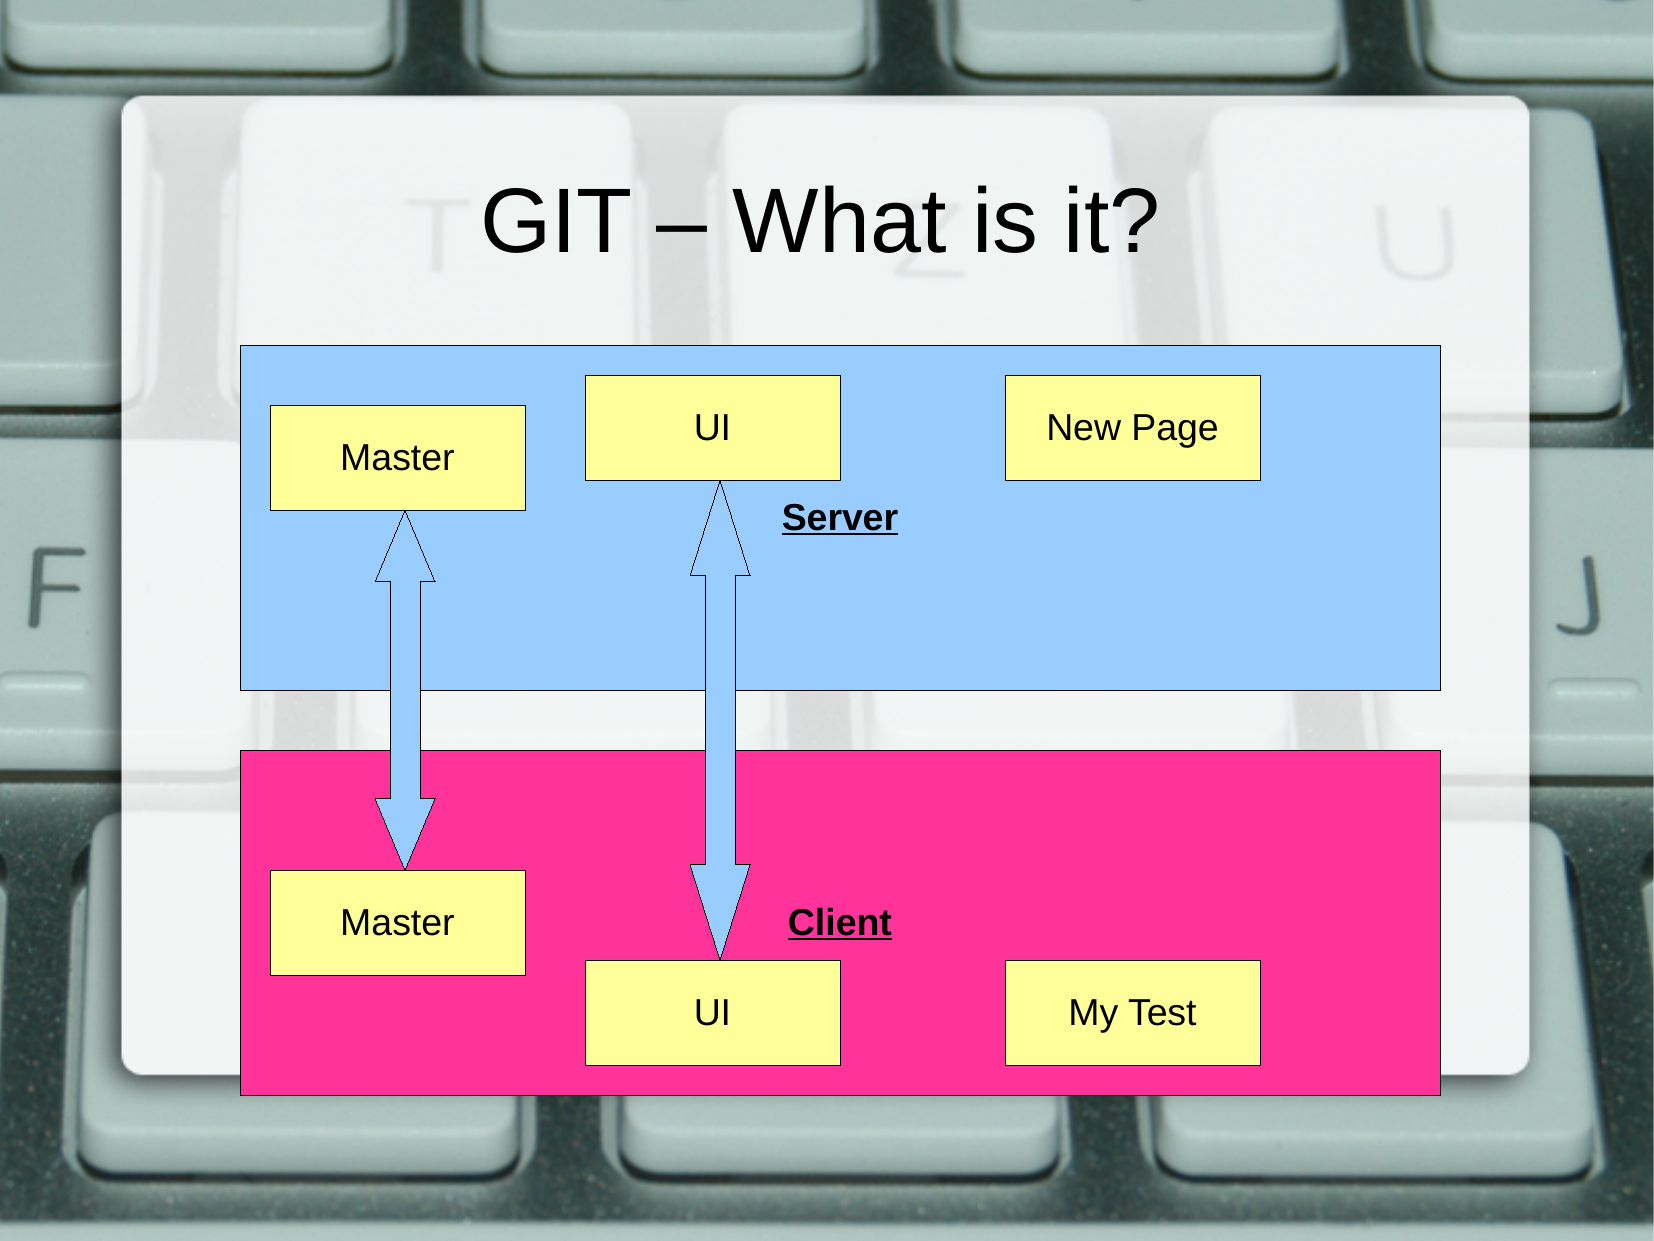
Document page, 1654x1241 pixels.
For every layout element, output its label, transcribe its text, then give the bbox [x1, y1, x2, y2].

text_box UI [585, 375, 841, 481]
text_box Server [240, 345, 1441, 691]
text_box [375, 510, 436, 871]
text_box Master [270, 870, 526, 976]
text_box Client [240, 750, 1441, 1096]
text_box [690, 480, 751, 961]
text_box My Test [1005, 960, 1261, 1066]
text_box Master [270, 405, 526, 511]
title GIT – What is it? [135, 117, 1506, 325]
text_box New Page [1005, 375, 1261, 481]
picture [0, 0, 1654, 1241]
text_box UI [585, 960, 841, 1066]
